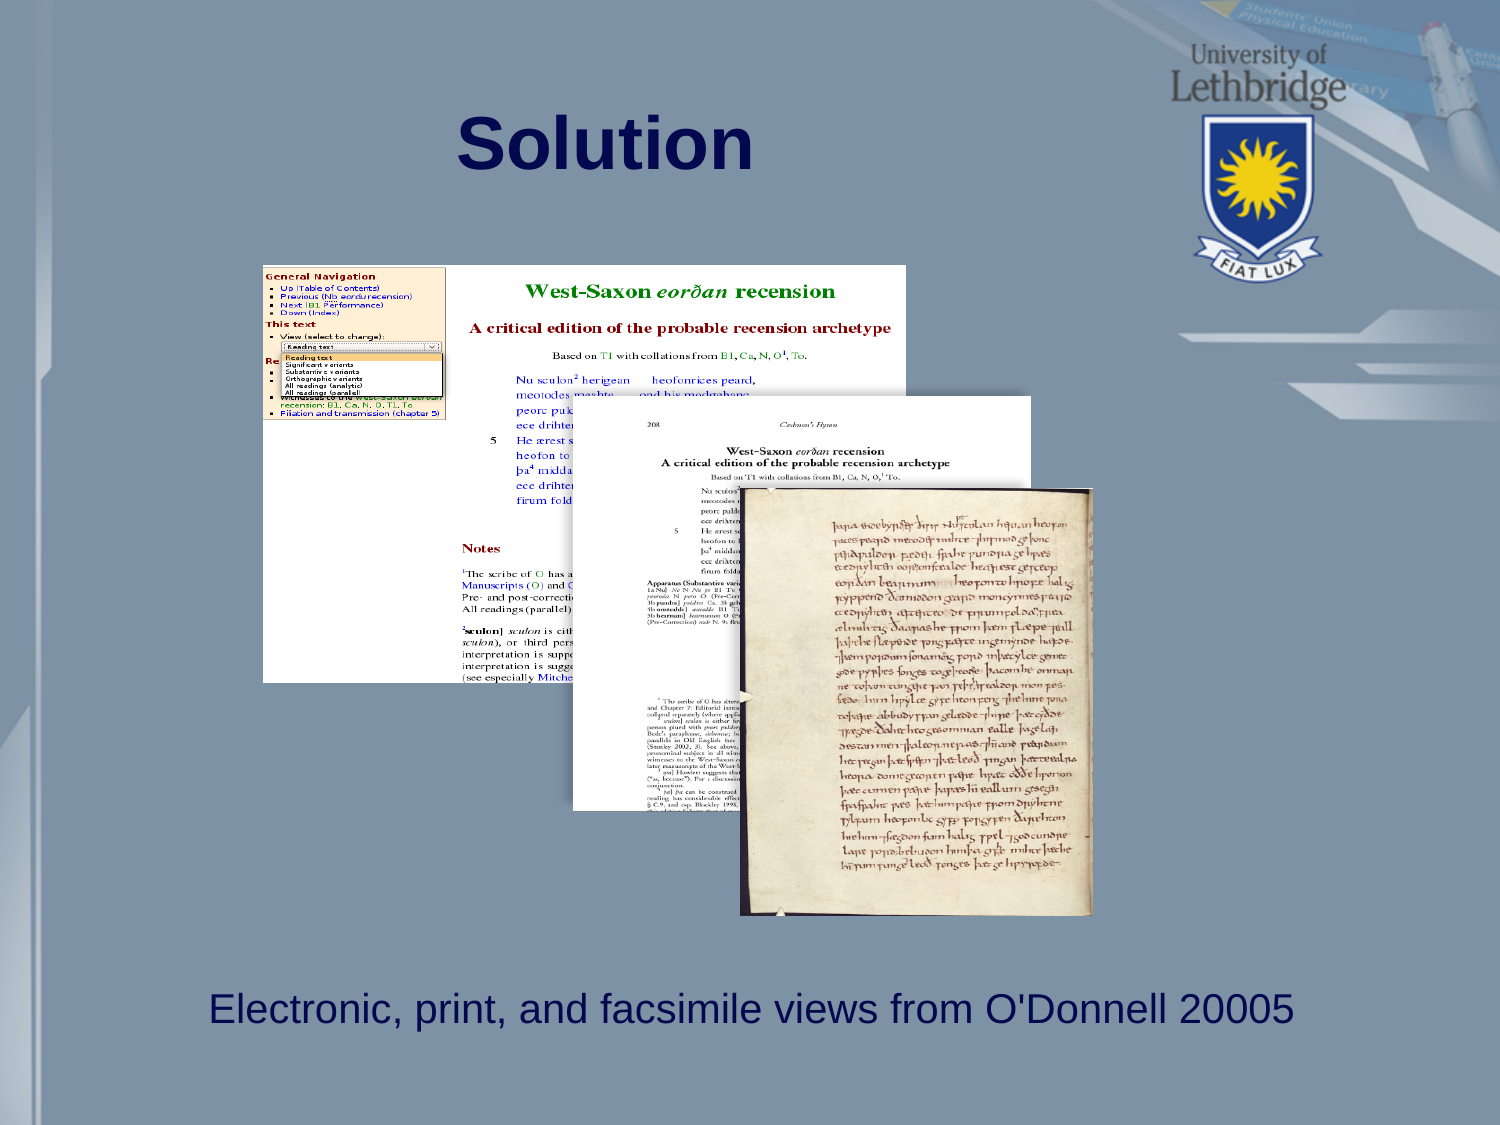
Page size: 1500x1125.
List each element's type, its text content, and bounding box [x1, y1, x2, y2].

list Electronic, print, and facsimile views from O'Donnell 20005 [116, 986, 1388, 1058]
title Solution [75, 46, 1138, 242]
picture [0, 0, 1500, 1125]
